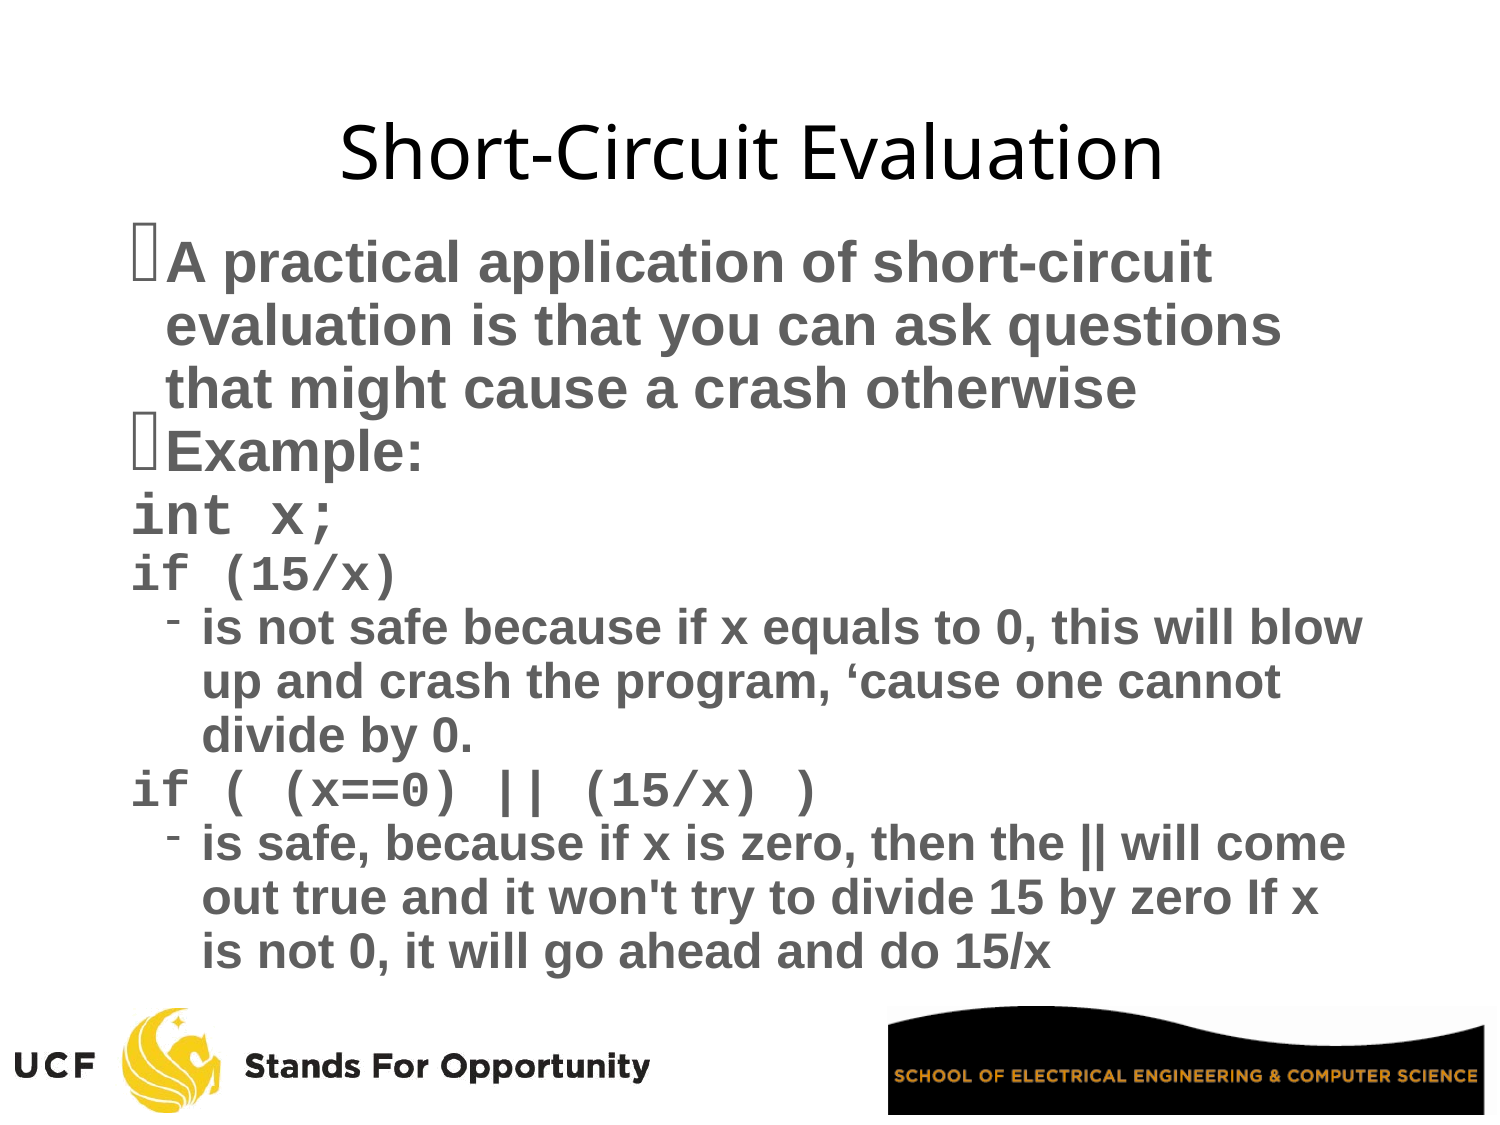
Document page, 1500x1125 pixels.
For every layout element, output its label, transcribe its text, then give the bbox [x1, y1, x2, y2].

text_box A practical application of short-circuit evaluation is that you can ask questions that might cause a crash otherwise Example: int x; if (15/x) is not safe because if x equals to 0, this will blow up and crash the program, ‘cause one cannot divide by 0. if ( (x==0) || (15/x) ) is safe, because if x is zero, then the || will come out true and it won't try to divide 15 by zero If x is not 0, it will go ahead and do 15/x [115, 224, 1391, 1075]
picture [887, 1006, 1497, 1115]
picture [15, 1008, 650, 1113]
text_box Short-Circuit Evaluation [79, 52, 1427, 248]
